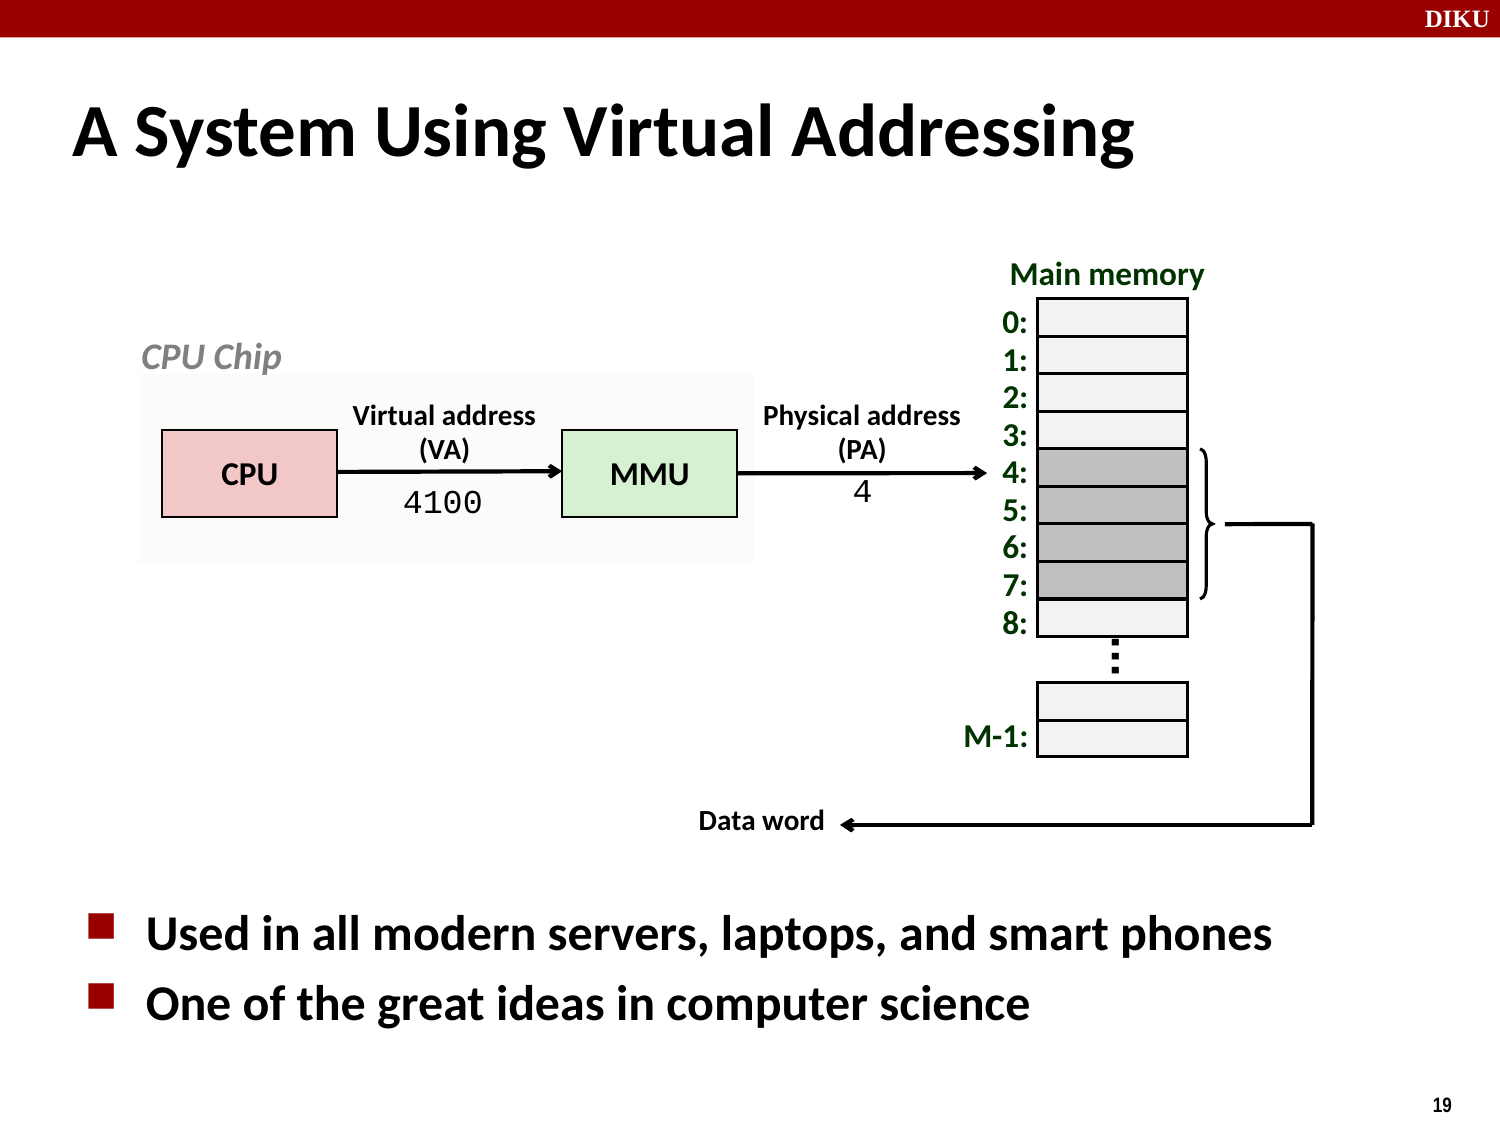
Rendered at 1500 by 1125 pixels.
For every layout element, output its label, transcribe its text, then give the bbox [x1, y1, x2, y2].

text_box 4 [837, 461, 888, 517]
text_box 5: [987, 485, 1044, 523]
text_box CPU Chip [126, 324, 297, 385]
text_box Virtual address (VA) [337, 390, 552, 475]
text_box 8: [987, 599, 1044, 654]
text_box M-1: [948, 711, 1044, 767]
text_box [1037, 298, 1188, 637]
text_box [1037, 682, 1188, 757]
text_box 4: [987, 448, 1044, 485]
text_box ... [1050, 637, 1200, 675]
text_box 6: [987, 523, 1044, 560]
text_box 7: [987, 560, 1044, 599]
text_box [139, 374, 755, 563]
text_box Data word [683, 794, 841, 846]
text_box A System Using Virtual Addressing [57, 62, 1488, 191]
text_box 0: [987, 298, 1037, 335]
text_box 1: [987, 335, 1037, 373]
text_box 3: [987, 410, 1037, 448]
text_box Physical address (PA) [748, 390, 976, 471]
text_box Used in all modern servers, laptops, and smart phones One of the great ideas in computer science [74, 892, 1438, 1100]
text_box 2: [987, 373, 1037, 410]
text_box Main memory [994, 249, 1220, 305]
text_box MMU [562, 429, 738, 518]
text_box 4100 [388, 472, 498, 528]
text_box CPU [162, 429, 338, 518]
